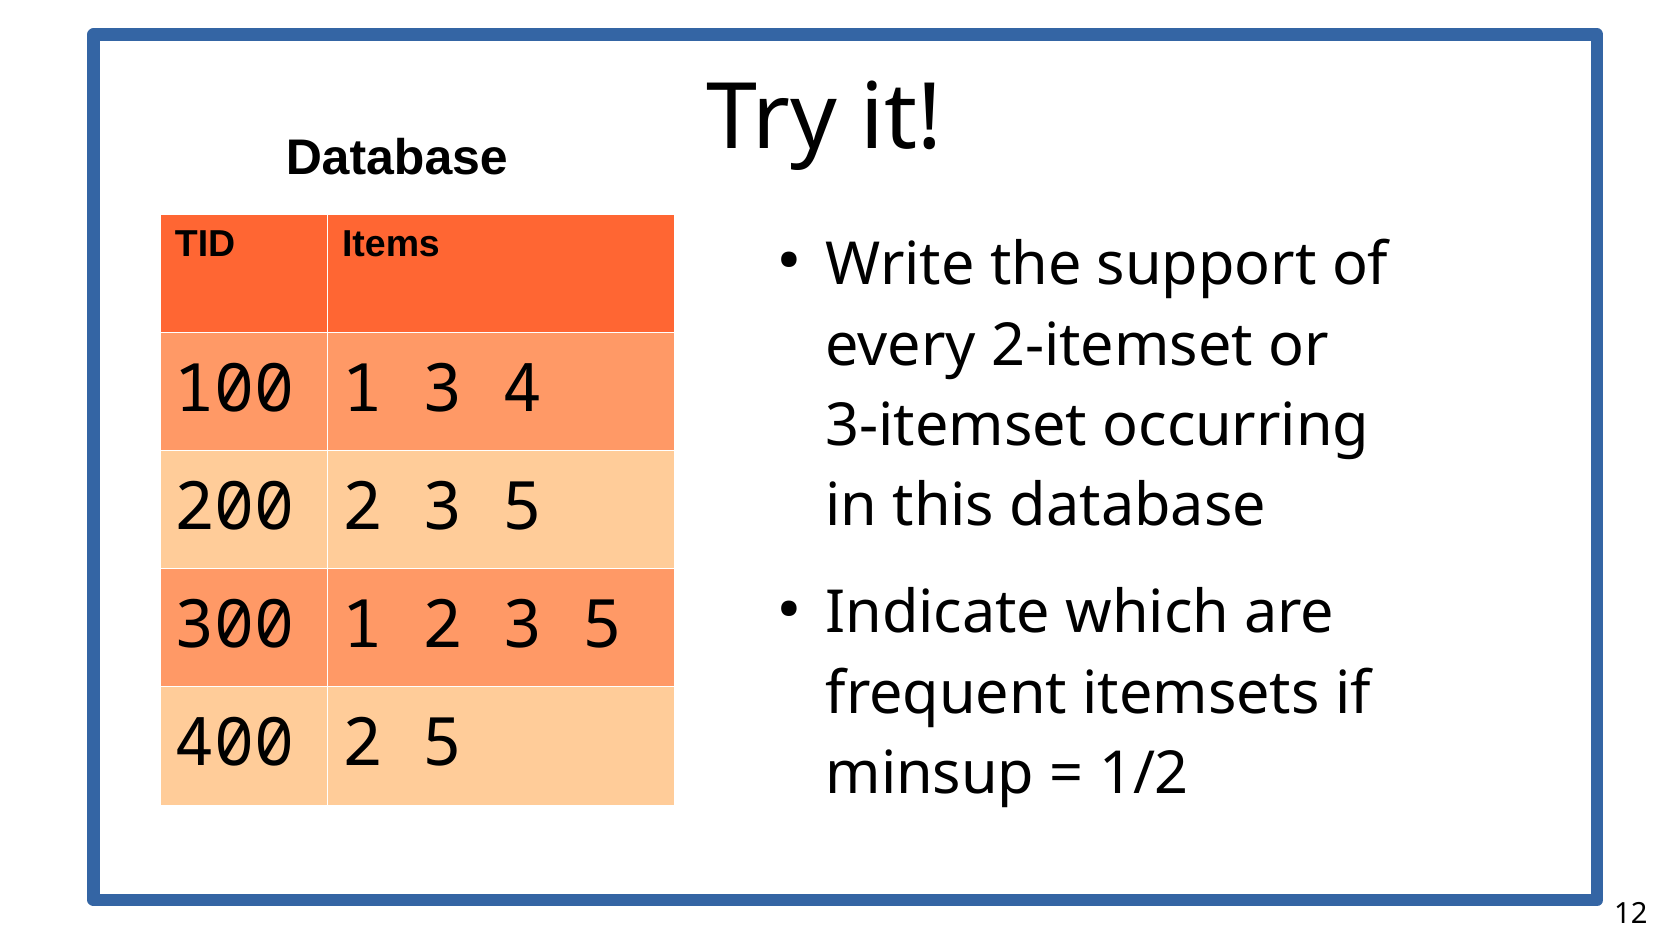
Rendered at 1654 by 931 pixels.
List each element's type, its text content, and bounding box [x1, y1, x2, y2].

list Write the support of every 2-itemset or 3-itemset occurring in this database Indicate which are frequent itemsets if minsup = 1/2 [762, 221, 1498, 816]
title Try it! [82, 1, 1566, 226]
table_cell 100 [161, 333, 327, 450]
table_cell 200 [161, 451, 327, 568]
table_cell 300 [161, 569, 327, 686]
table_header TID [161, 215, 327, 332]
table_cell 2 5 [328, 687, 674, 805]
text_box Database [271, 122, 543, 200]
table_header Items [328, 215, 674, 332]
table_cell 400 [161, 687, 327, 805]
title Try it! [100, 41, 1566, 226]
table_cell 1 3 4 [328, 333, 674, 450]
table_cell 2 3 5 [328, 451, 674, 568]
table_cell 1 2 3 5 [328, 569, 674, 686]
